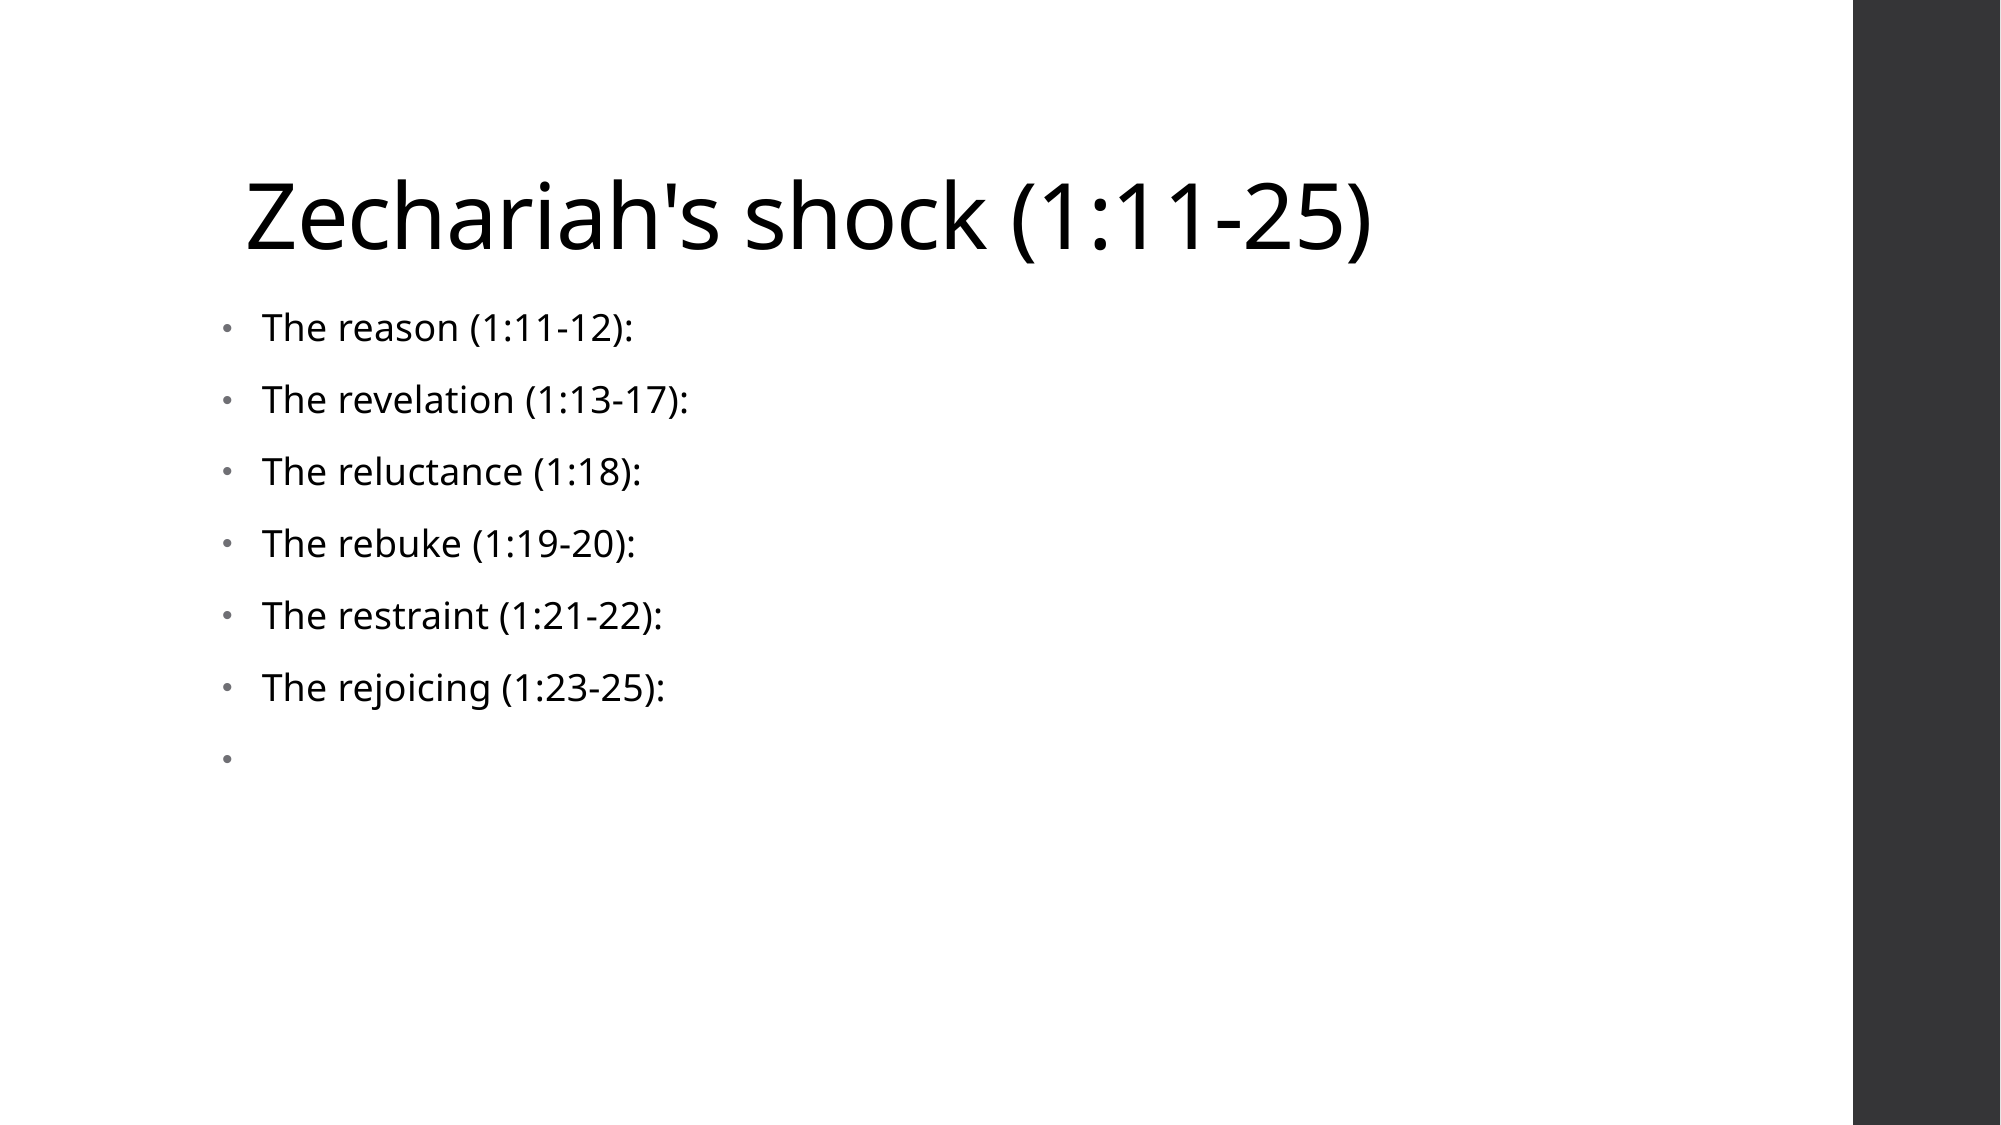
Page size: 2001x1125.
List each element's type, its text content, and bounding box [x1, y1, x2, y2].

title Zechariah's shock (1:11-25) [206, 60, 1797, 278]
list The reason (1:11-12): The revelation (1:13-17): The reluctance (1:18): The rebuke (1:19-20): The restraint (1:21-22): The rejoicing (1:23-25): [206, 299, 1617, 1014]
